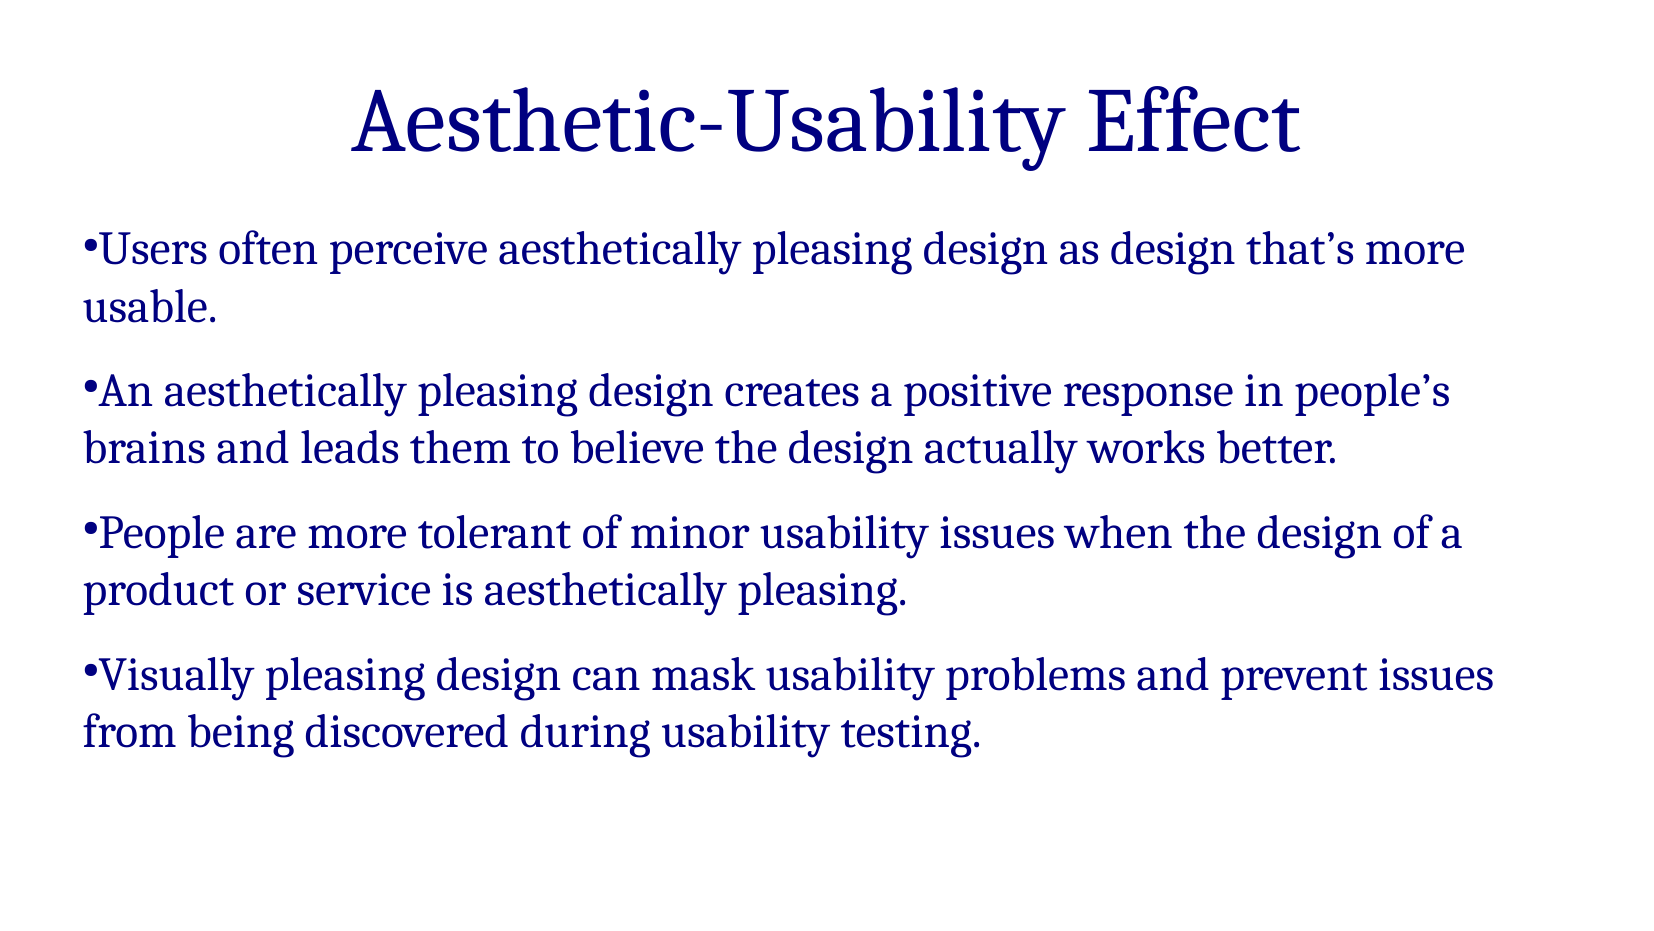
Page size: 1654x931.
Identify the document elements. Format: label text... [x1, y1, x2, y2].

list Users often perceive aesthetically pleasing design as design that’s more usable. An aesthetically pleasing design creates a positive response in people’s brains and leads them to believe the design actually works better. People are more tolerant of minor usability issues when the design of a product or service is aesthetically pleasing. Visually pleasing design can mask usability problems and prevent issues from being discovered during usability testing. [82, 217, 1571, 758]
title Aesthetic-Usability Effect [82, 37, 1571, 193]
